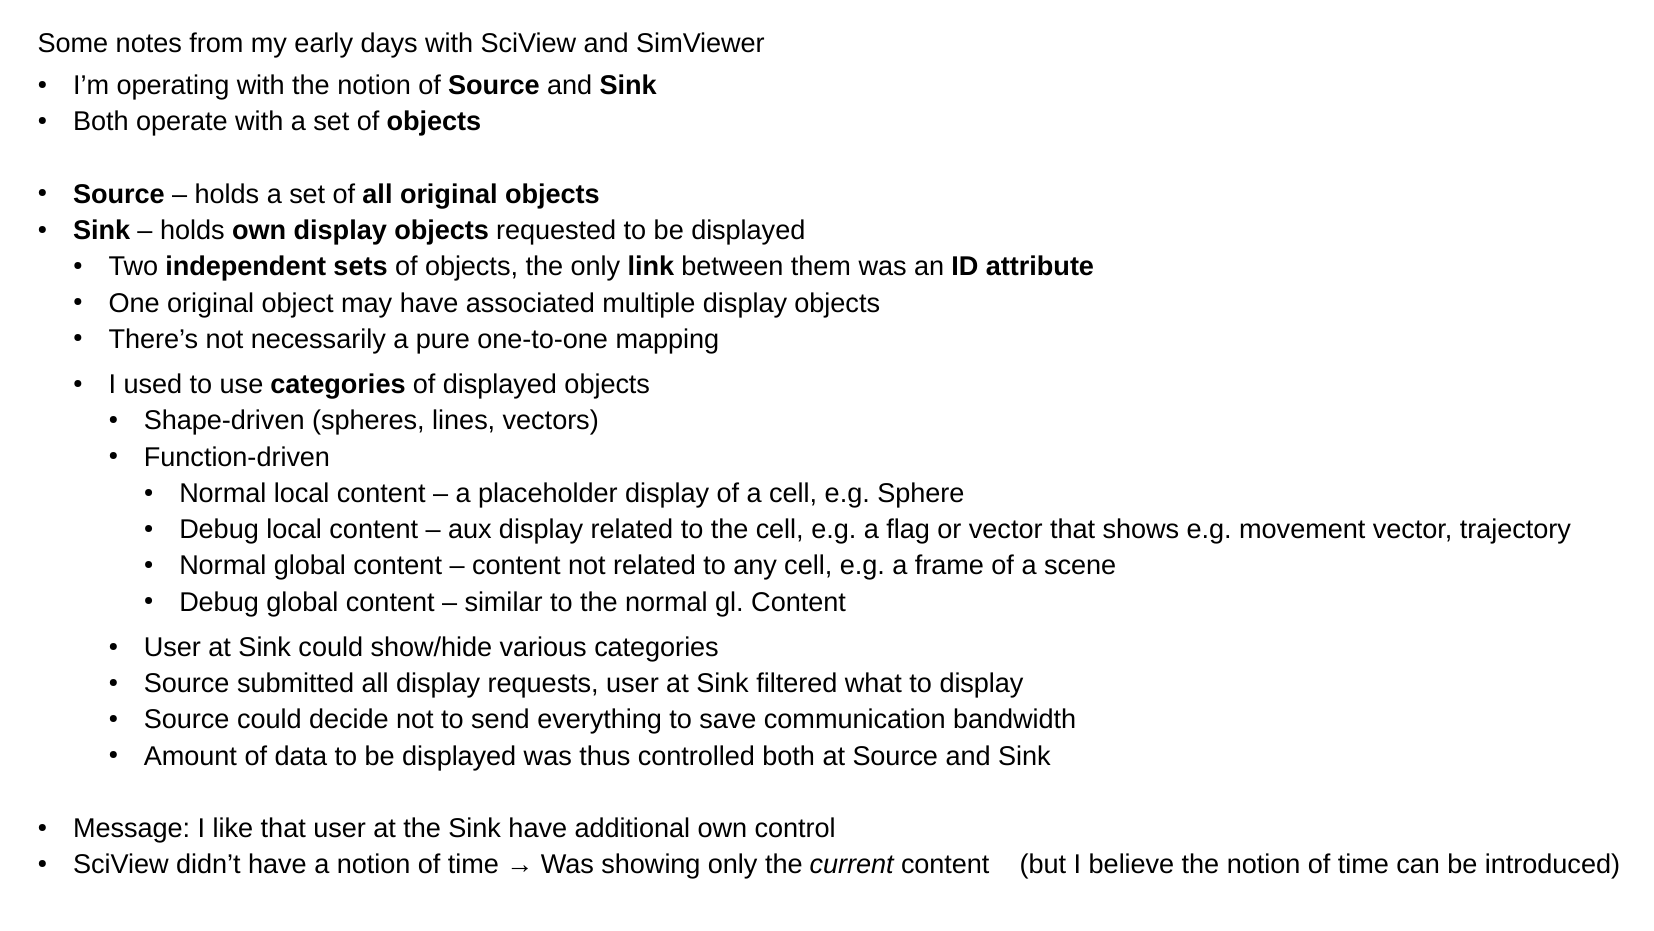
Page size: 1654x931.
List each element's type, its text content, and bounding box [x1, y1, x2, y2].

text_box Some notes from my early days with SciView and SimViewer I’m operating with the notion of Source and Sink Both operate with a set of objects Source – holds a set of all original objects Sink – holds own display objects requested to be displayed Two independent sets of objects, the only link between them was an ID attribute One original object may have associated multiple display objects There’s not necessarily a pure one-to-one mapping I used to use categories of displayed objects Shape-driven (spheres, lines, vectors) Function-driven Normal local content – a placeholder display of a cell, e.g. Sphere Debug local content – aux display related to the cell, e.g. a flag or vector that shows e.g. movement vector, trajectory Normal global content – content not related to any cell, e.g. a frame of a scene Debug global content – similar to the normal gl. Content User at Sink could show/hide various categories Source submitted all display requests, user at Sink filtered what to display Source could decide not to send everything to save communication bandwidth Amount of data to be displayed was thus controlled both at Source and Sink Message: I like that user at the Sink have additional own control SciView didn’t have a notion of time → Was showing only the current content (but I believe the notion of time can be introduced) [22, 20, 1641, 888]
